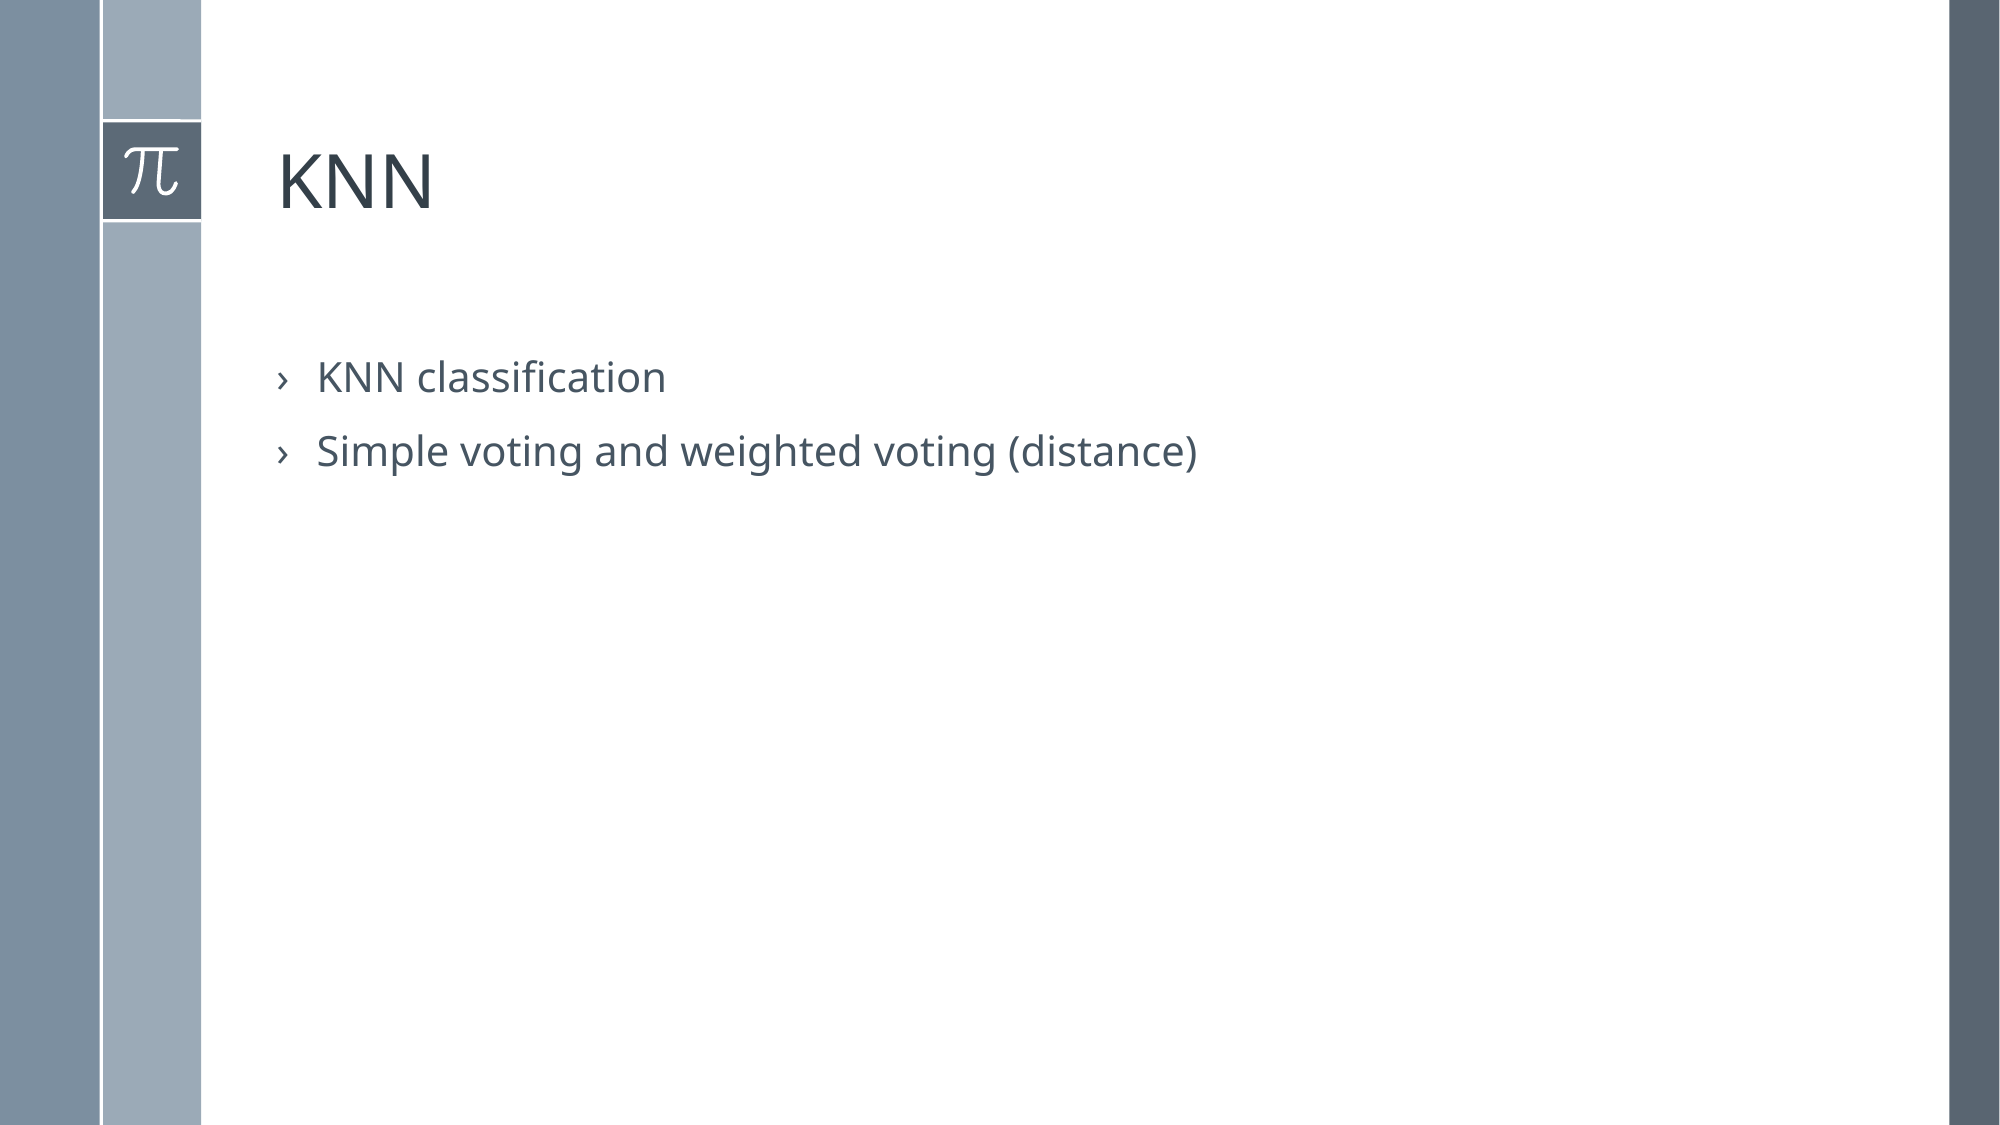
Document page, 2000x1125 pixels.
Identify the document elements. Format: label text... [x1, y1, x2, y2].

text_box KNN classification Simple voting and weighted voting (distance) [261, 262, 1845, 1013]
text_box KNN [261, 29, 1867, 233]
